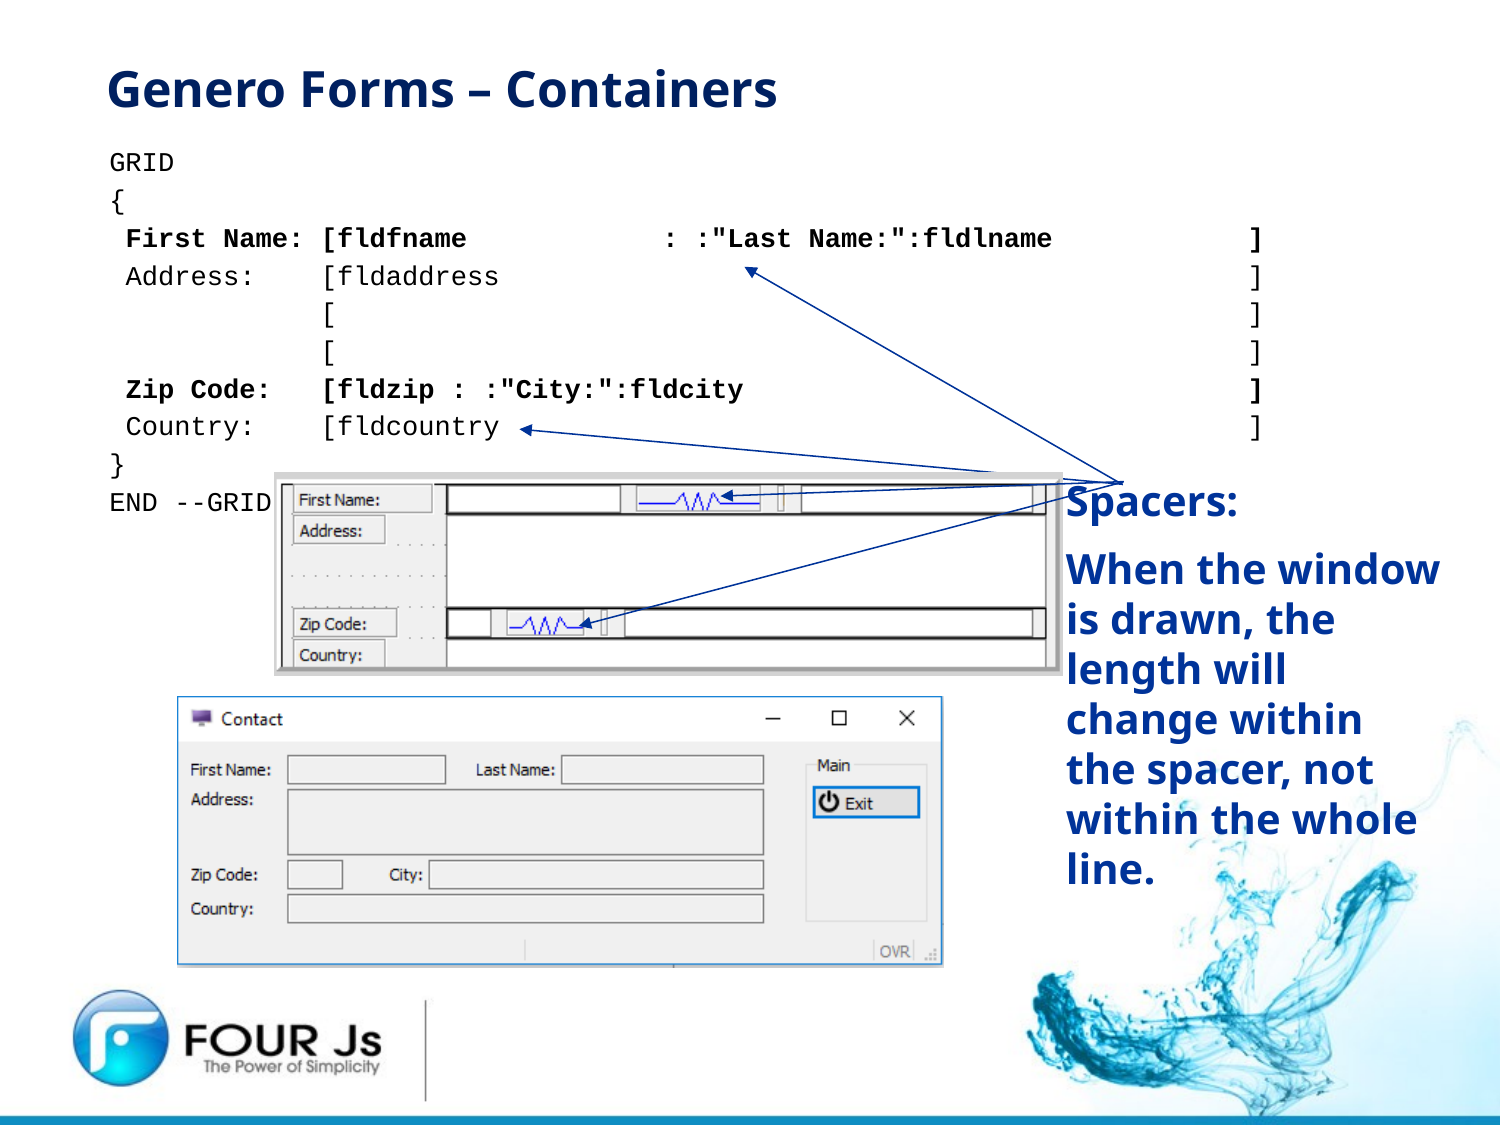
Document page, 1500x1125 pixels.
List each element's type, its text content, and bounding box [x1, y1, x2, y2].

title Genero Forms – Containers [106, 35, 1388, 141]
text_box Spacers: When the window is drawn, the length will change within the spacer, not within the whole line. [1015, 466, 1457, 901]
picture [0, 0, 1500, 1122]
text_box GRID { First Name: [fldfname : :"Last Name:":fldlname ] Address: [fldaddress ] [ ] [ ] Zip Code: [fldzip : :"City:":fldcity ] Country: [fldcountry ] } END --GRID [94, 141, 1407, 595]
